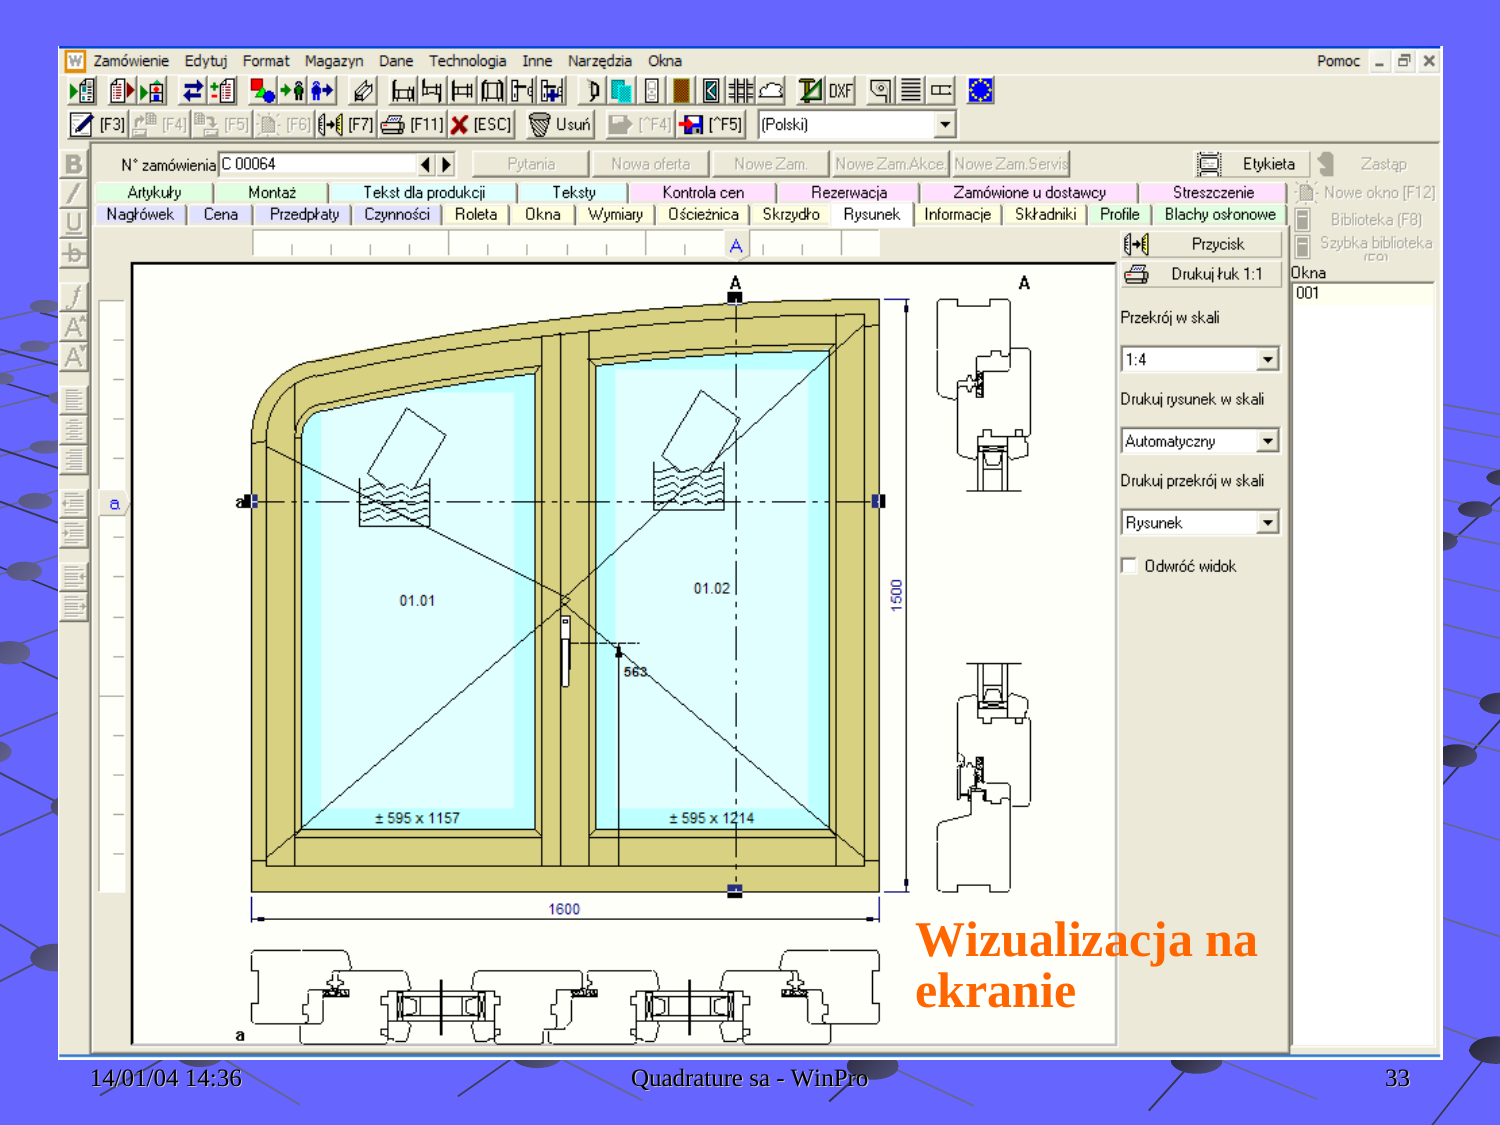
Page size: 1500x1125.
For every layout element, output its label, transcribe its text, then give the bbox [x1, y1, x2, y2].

picture [58, 46, 1443, 1060]
text_box Wizualizacja na ekranie [915, 915, 1391, 1019]
